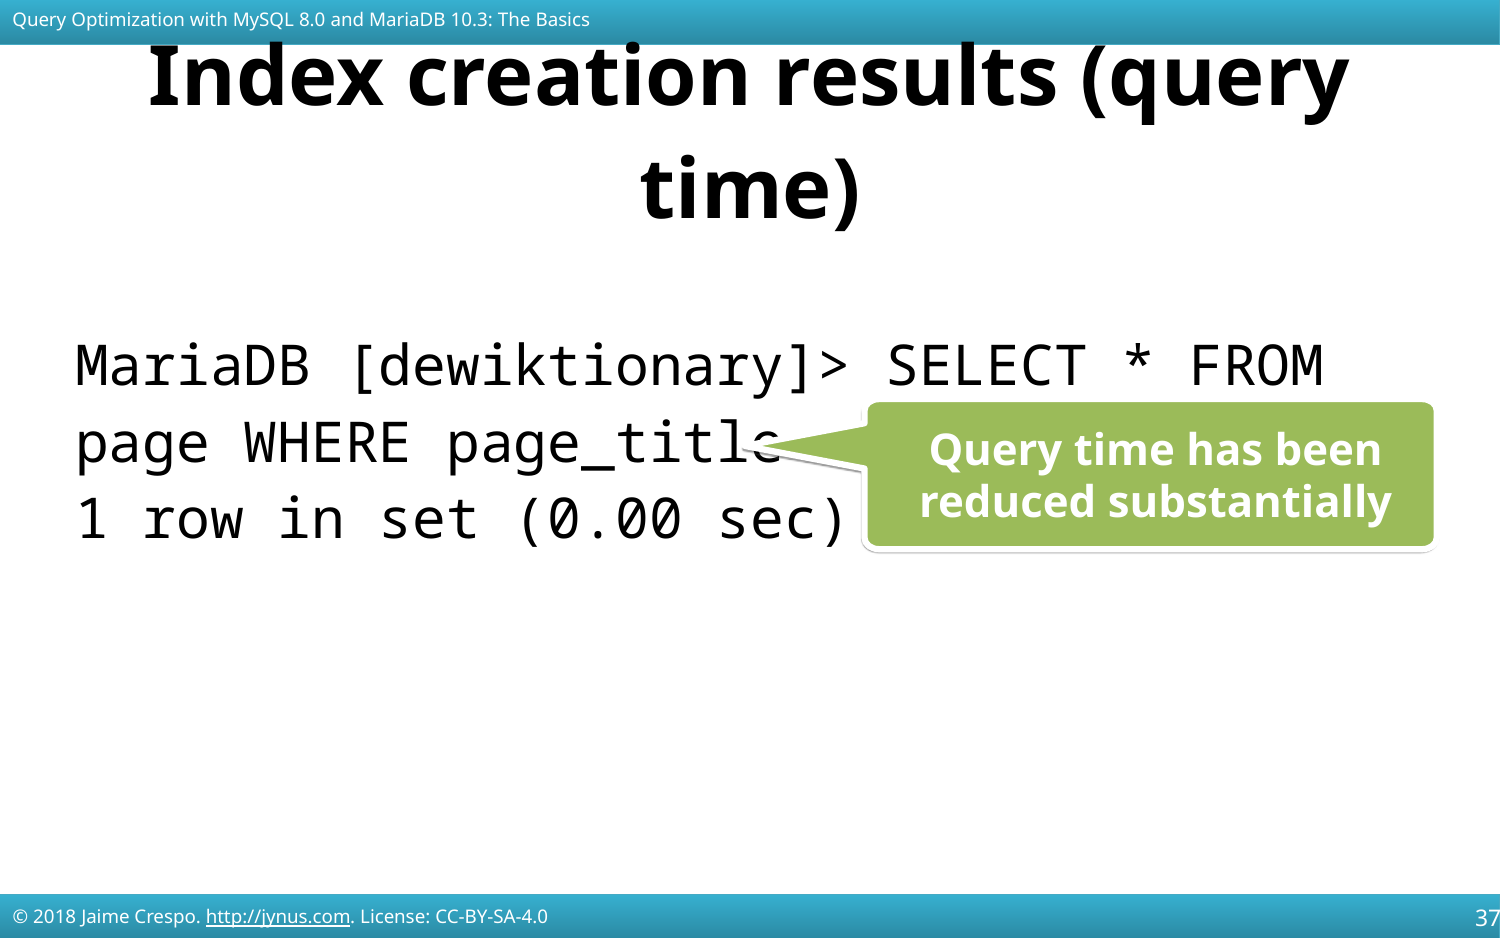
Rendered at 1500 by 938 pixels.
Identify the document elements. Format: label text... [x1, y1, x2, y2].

text_box Query time has been reduced substantially [744, 399, 1437, 550]
list MariaDB [dewiktionary]> SELECT * FROM page WHERE page_title = 'German'; 1 row in set (0.00 sec) [75, 218, 1425, 876]
title Index creation results (query time) [75, 32, 1425, 218]
